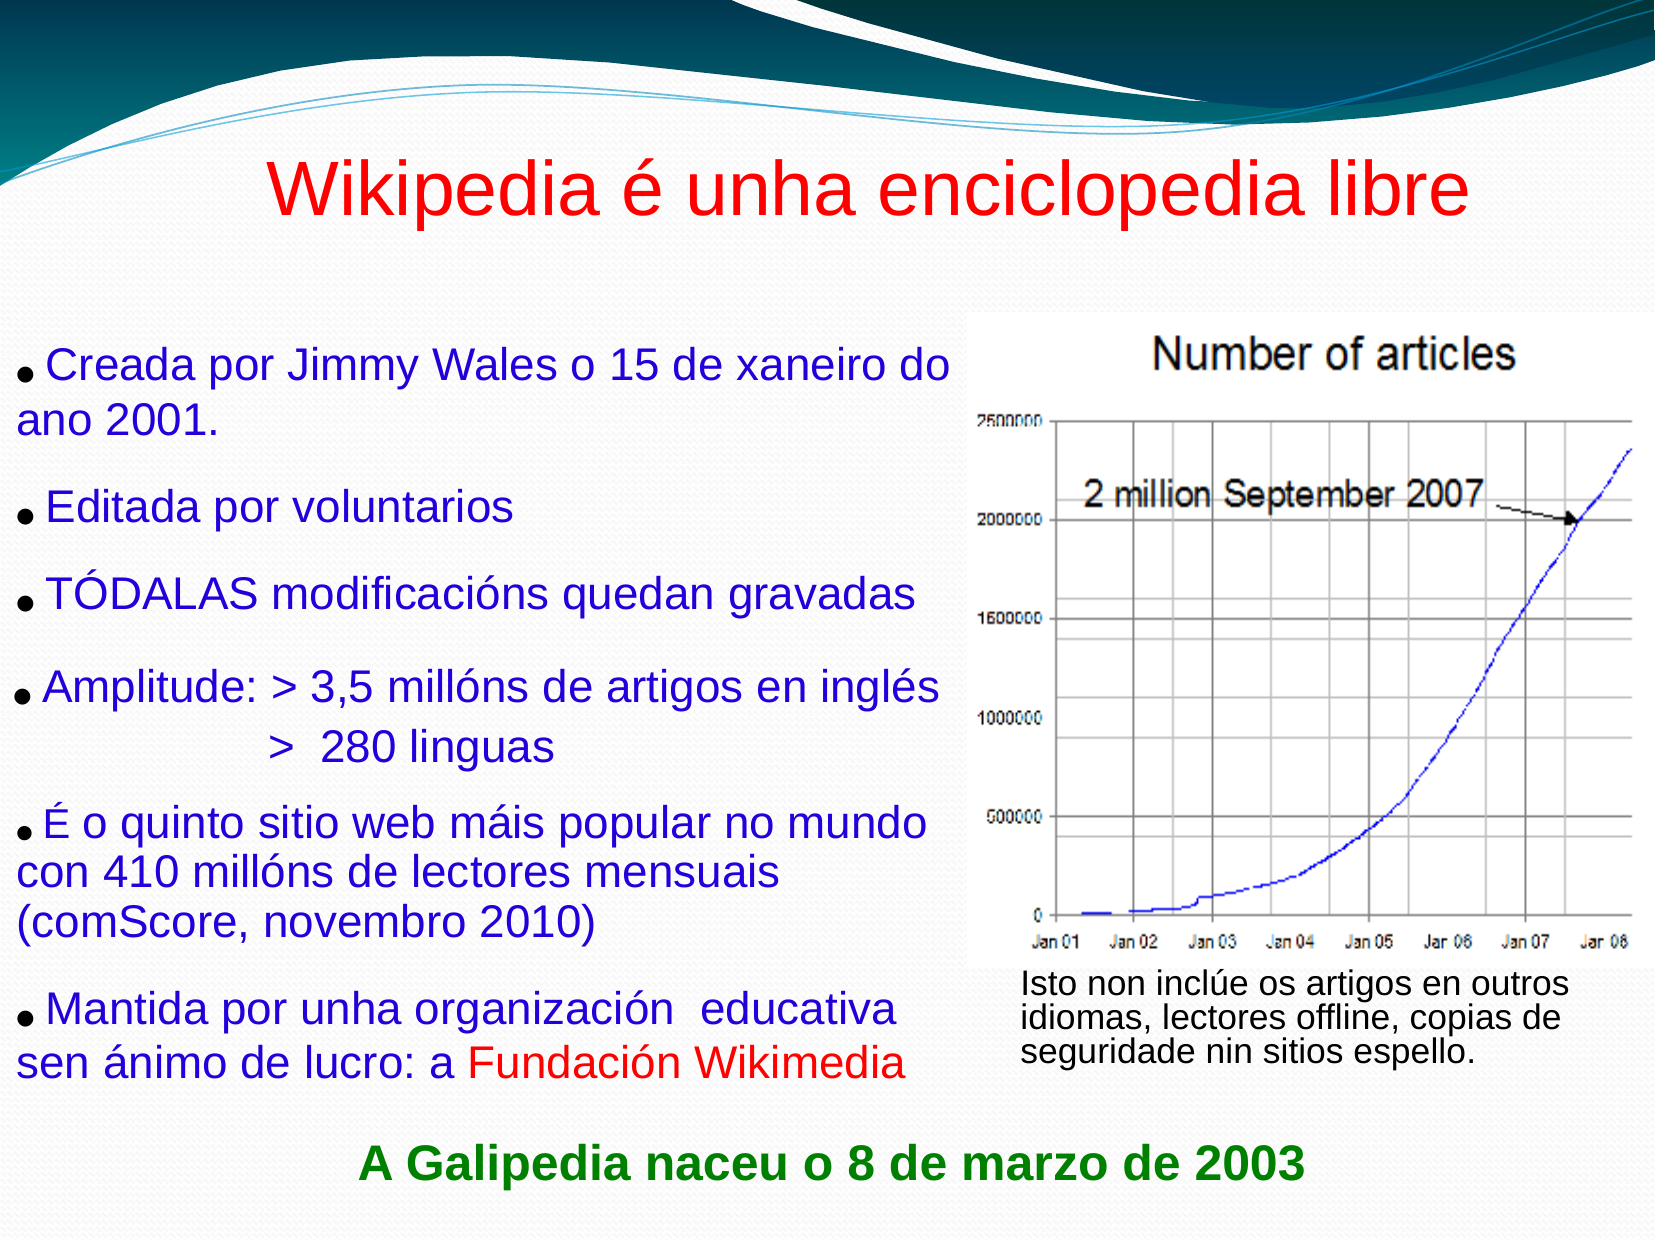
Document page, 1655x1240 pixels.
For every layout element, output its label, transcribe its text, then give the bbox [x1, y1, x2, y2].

text_box A Galipedia naceu o 8 de marzo de 2003 [322, 1122, 1353, 1197]
picture [0, 57, 1655, 1240]
subtitle Wikipedia é unha enciclopedia libre [250, 139, 1595, 242]
text_box ● Mantida por unha organización educativa sen ánimo de lucro: a Fundación Wikimedia [0, 962, 934, 1111]
text_box ● Editada por voluntarios [0, 467, 794, 542]
subtitle Isto non inclúe os artigos en outros idiomas, lectores offline, copias de seguridade nin sitios espello. [1003, 967, 1630, 1083]
text_box ● TÓDALAS modificacións quedan gravadas [0, 554, 945, 630]
subtitle ● Creada por Jimmy Wales o 15 de xaneiro do ano 2001. [0, 324, 967, 455]
picture [735, 0, 1183, 99]
text_box ● É o quinto sitio web máis popular no mundo con 410 millóns de lectores mensuais (comScore, novembro 2010) [0, 784, 946, 962]
text_box ● Amplitude: > 3,5 millóns de artigos en inglés > 280 linguas [0, 637, 967, 798]
